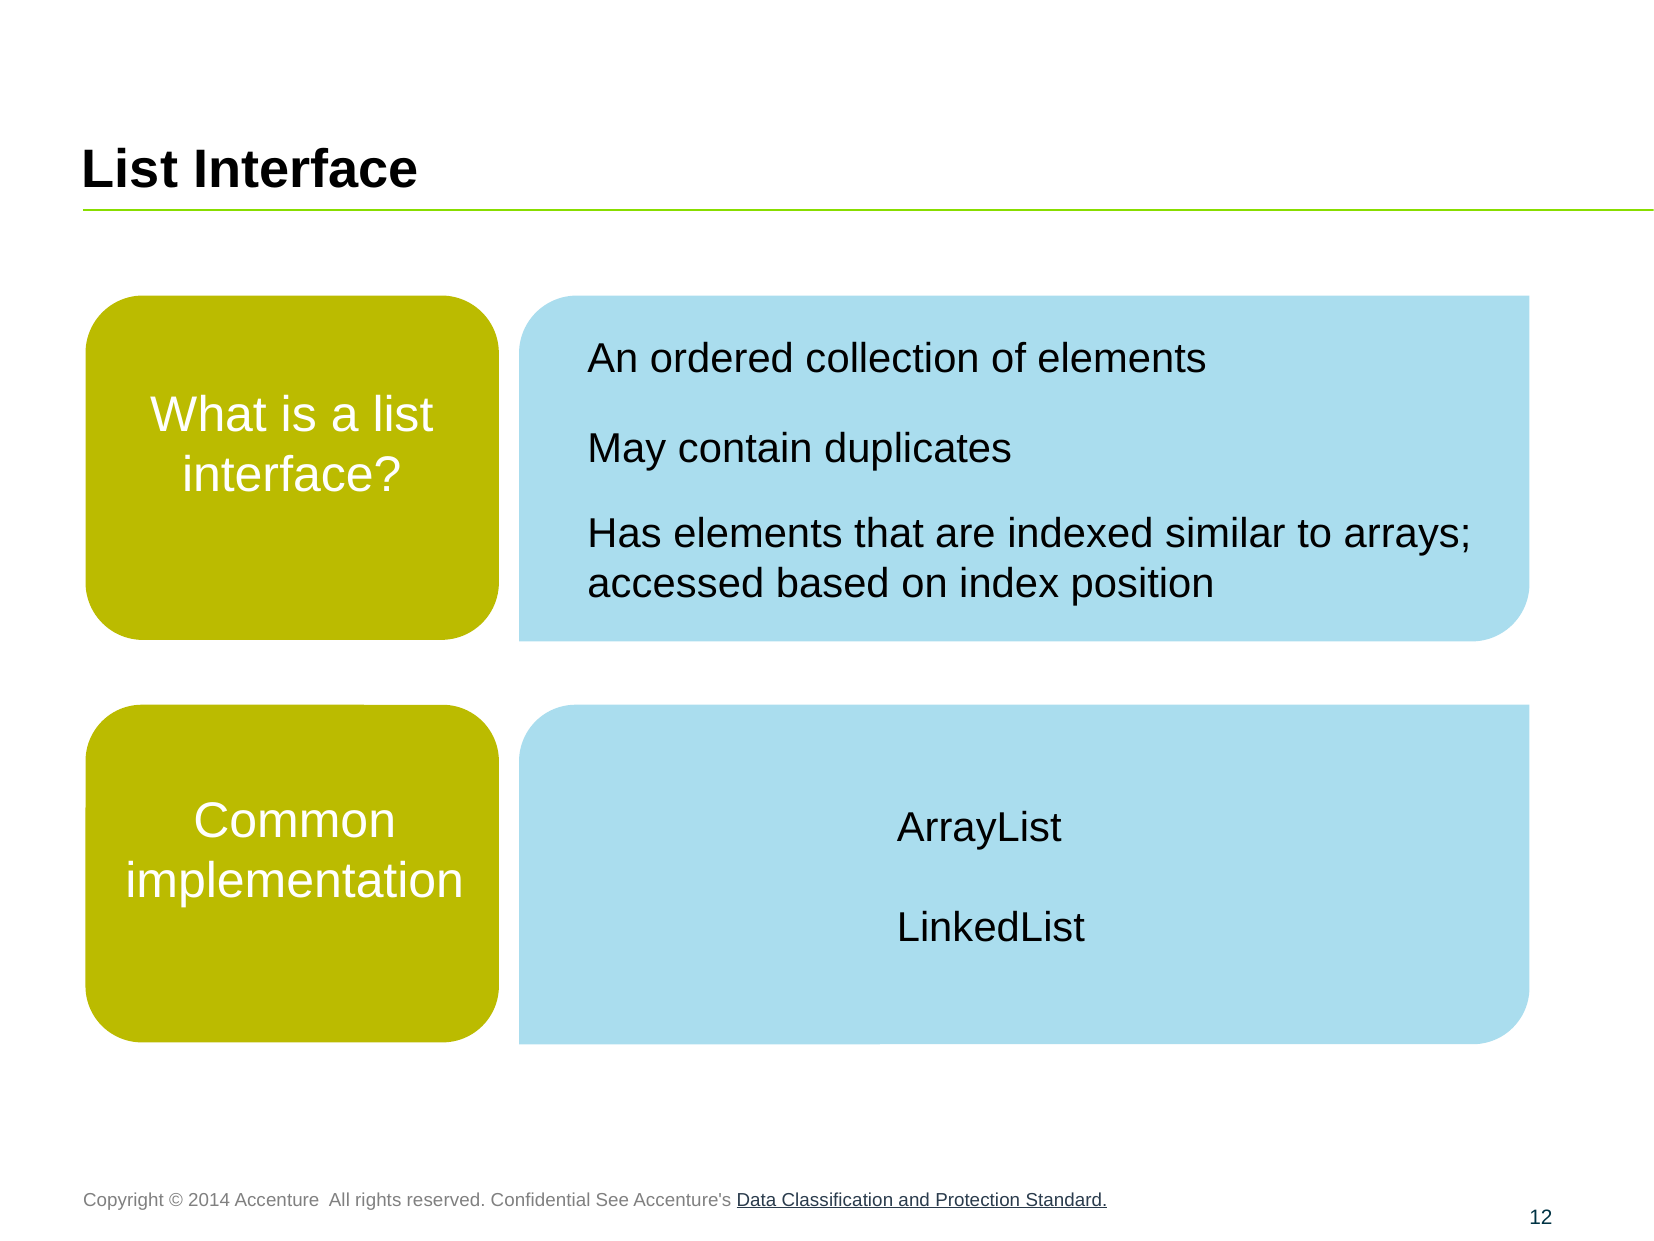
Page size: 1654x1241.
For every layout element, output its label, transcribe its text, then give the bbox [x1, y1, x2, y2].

text_box [85, 295, 499, 640]
text_box [85, 704, 499, 1043]
text_box ArrayList LinkedList [519, 704, 1530, 1045]
text_box What is a list interface? [111, 373, 473, 509]
text_box An ordered collection of elements May contain duplicates Has elements that are indexed similar to arrays; accessed based on index position [519, 295, 1530, 642]
title List Interface [81, 56, 1654, 199]
text_box 12 [1529, 1182, 1645, 1229]
text_box Common implementation [89, 780, 501, 915]
